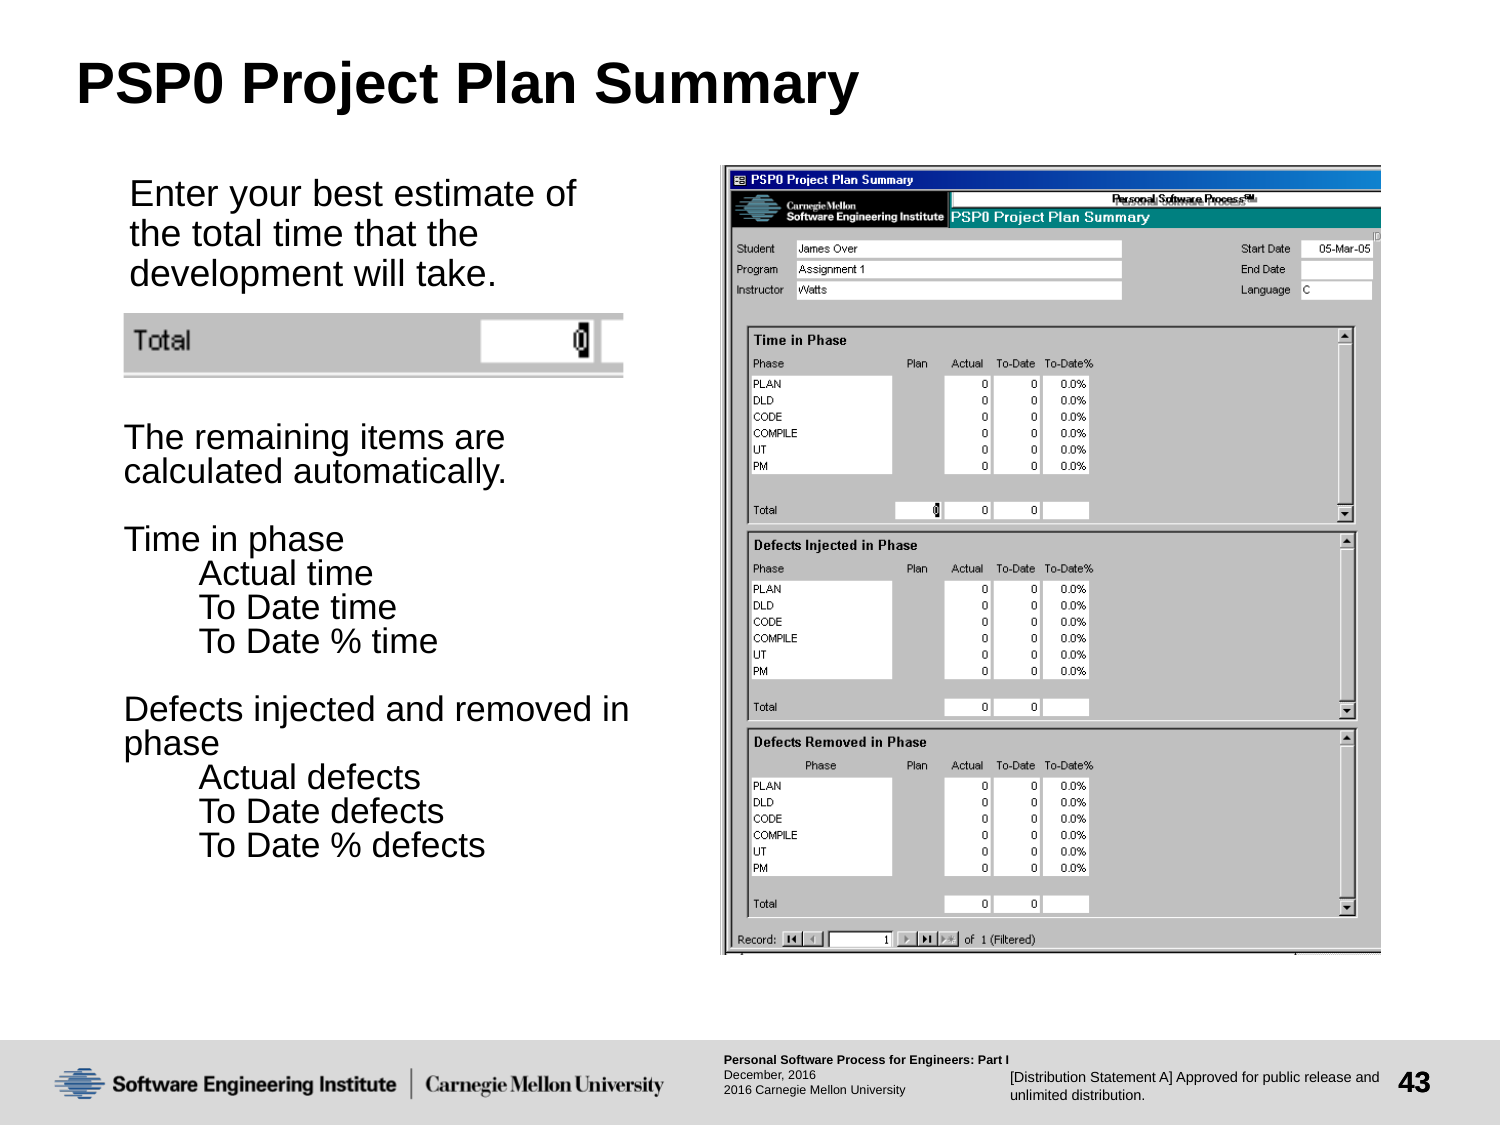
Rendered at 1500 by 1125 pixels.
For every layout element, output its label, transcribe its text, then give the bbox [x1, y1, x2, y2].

title PSP0 Project Plan Summary [57, 39, 1275, 132]
picture [123, 313, 624, 378]
picture [720, 165, 1381, 955]
text_box The remaining items are calculated automatically. Time in phase Actual time To Date time To Date % time Defects injected and removed in phase Actual defects To Date defects To Date % defects [123, 422, 636, 865]
list Enter your best estimate of the total time that the development will take. [111, 165, 636, 311]
picture [46, 1061, 673, 1104]
